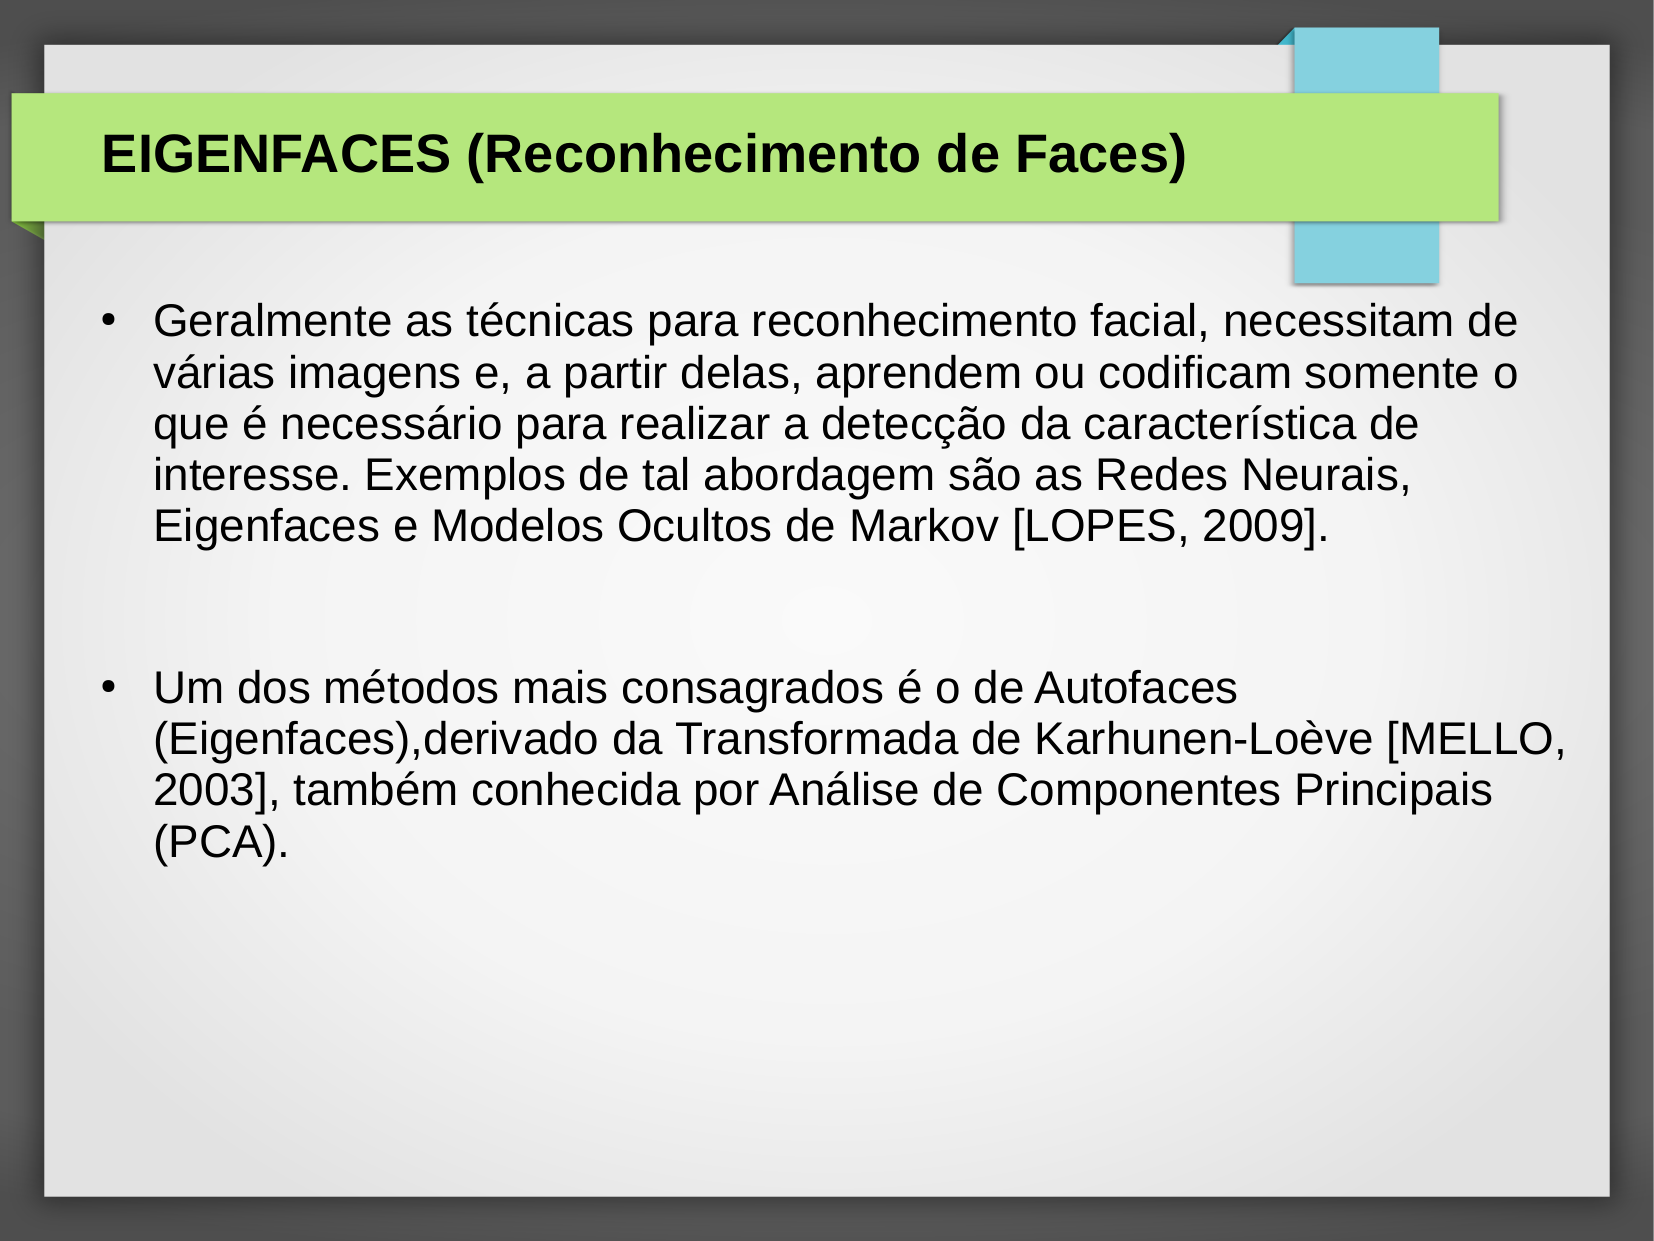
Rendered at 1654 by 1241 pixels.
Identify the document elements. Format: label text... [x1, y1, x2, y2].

list Geralmente as técnicas para reconhecimento facial, necessitam de várias imagens e, a partir delas, aprendem ou codiﬁcam somente o que é necessário para realizar a detecção da característica de interesse. Exemplos de tal abordagem são as Redes Neurais, Eigenfaces e Modelos Ocultos de Markov [LOPES, 2009]. Um dos métodos mais consagrados é o de Autofaces (Eigenfaces),derivado da Transformada de Karhunen-Loève [MELLO, 2003], também conhecida por Análise de Componentes Principais (PCA). [82, 295, 1571, 1015]
picture [0, 0, 1654, 1241]
title EIGENFACES (Reconhecimento de Faces) [82, 94, 1264, 213]
